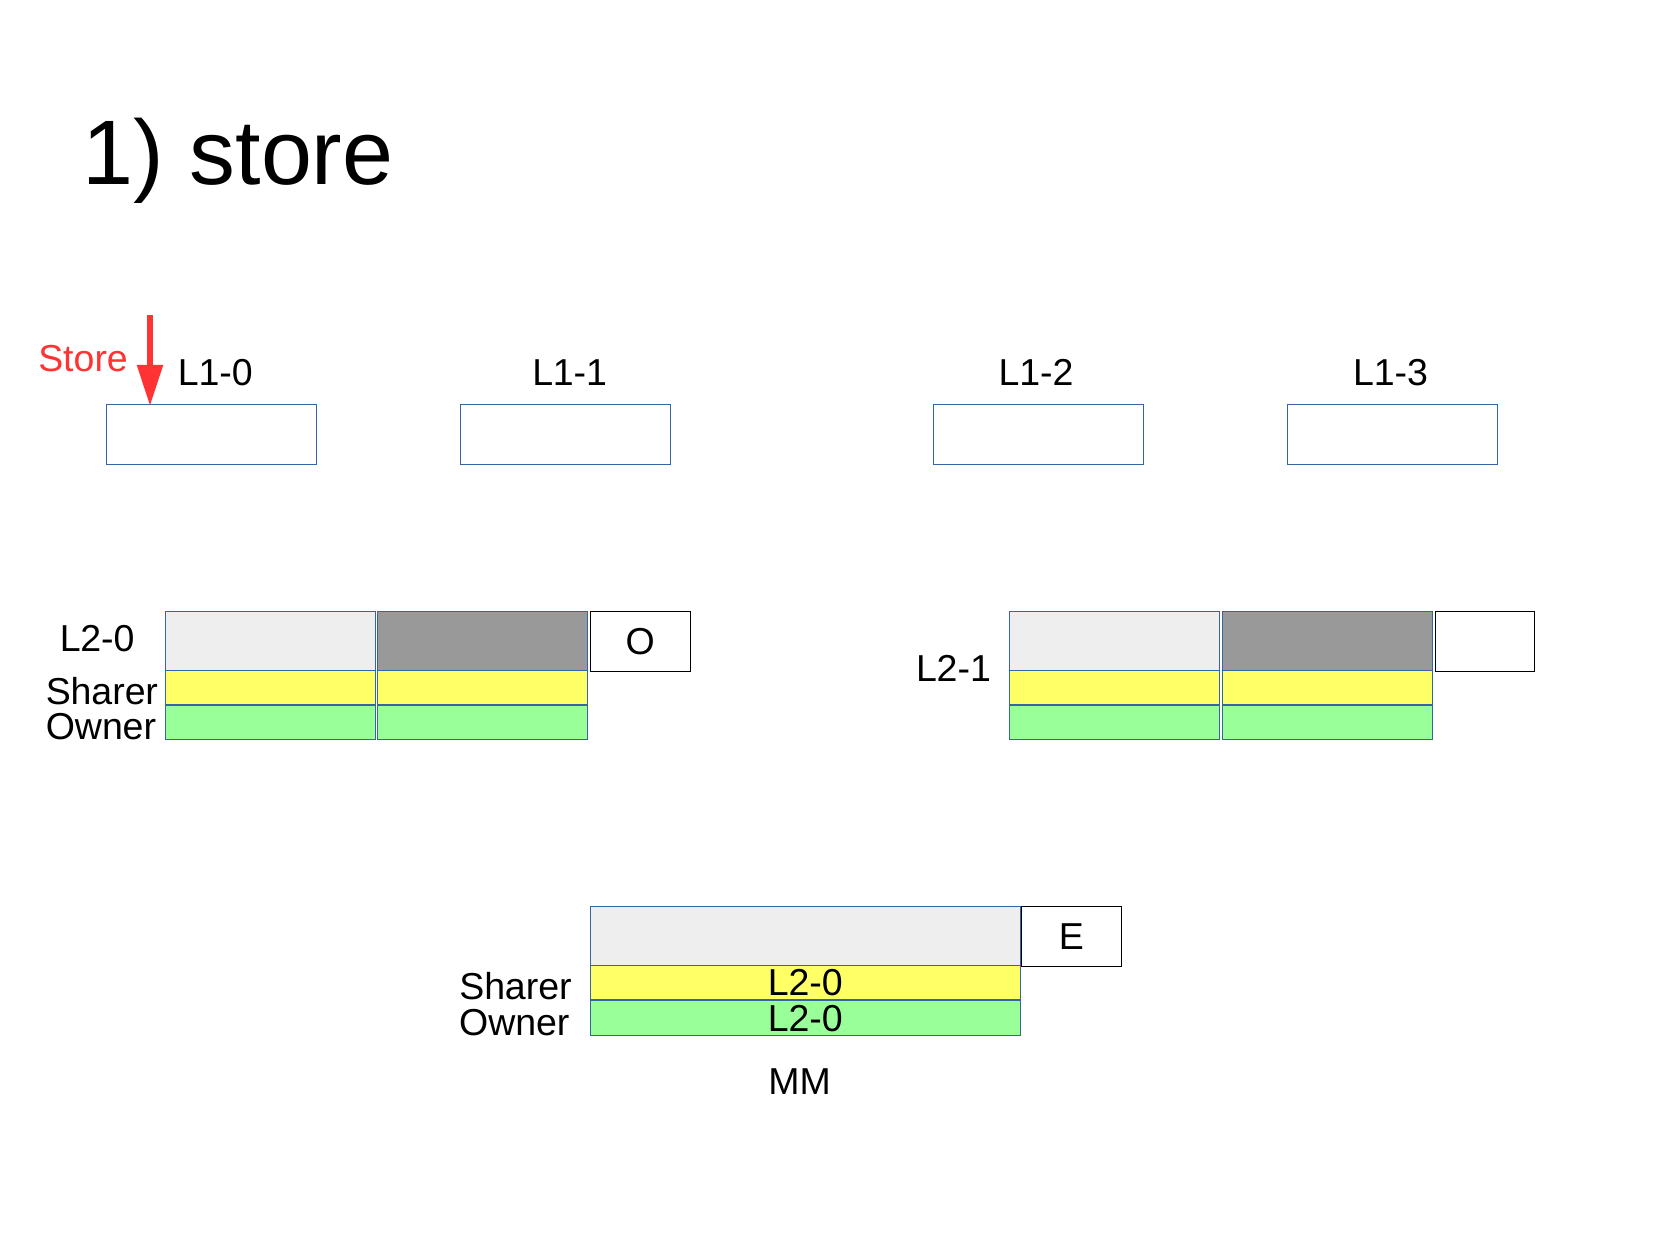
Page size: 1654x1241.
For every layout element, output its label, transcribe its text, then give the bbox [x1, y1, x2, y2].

text_box [106, 404, 317, 465]
title 1) store [82, 49, 1571, 257]
text_box Sharer [444, 958, 587, 1016]
text_box [1222, 611, 1433, 740]
text_box MM [753, 1053, 889, 1111]
text_box Sharer [31, 662, 174, 720]
text_box L2-0 [590, 1000, 1021, 1036]
text_box [1435, 611, 1535, 672]
text_box [933, 404, 1144, 465]
text_box [460, 404, 671, 465]
text_box L1-3 [1338, 344, 1474, 402]
text_box L2-0 [45, 610, 181, 668]
text_box L2-1 [901, 639, 1037, 697]
text_box O [590, 611, 691, 672]
text_box [1009, 611, 1220, 740]
text_box L1-2 [983, 344, 1119, 402]
text_box [377, 611, 588, 740]
text_box L1-1 [517, 344, 653, 402]
text_box [1287, 404, 1498, 465]
text_box Owner [444, 1016, 585, 1051]
text_box [171, 611, 376, 740]
text_box [590, 906, 1021, 965]
text_box L2-0 [590, 965, 1021, 1000]
text_box Owner [31, 720, 171, 756]
text_box E [1021, 906, 1122, 967]
text_box Store [23, 330, 144, 388]
text_box L1-0 [163, 344, 299, 402]
